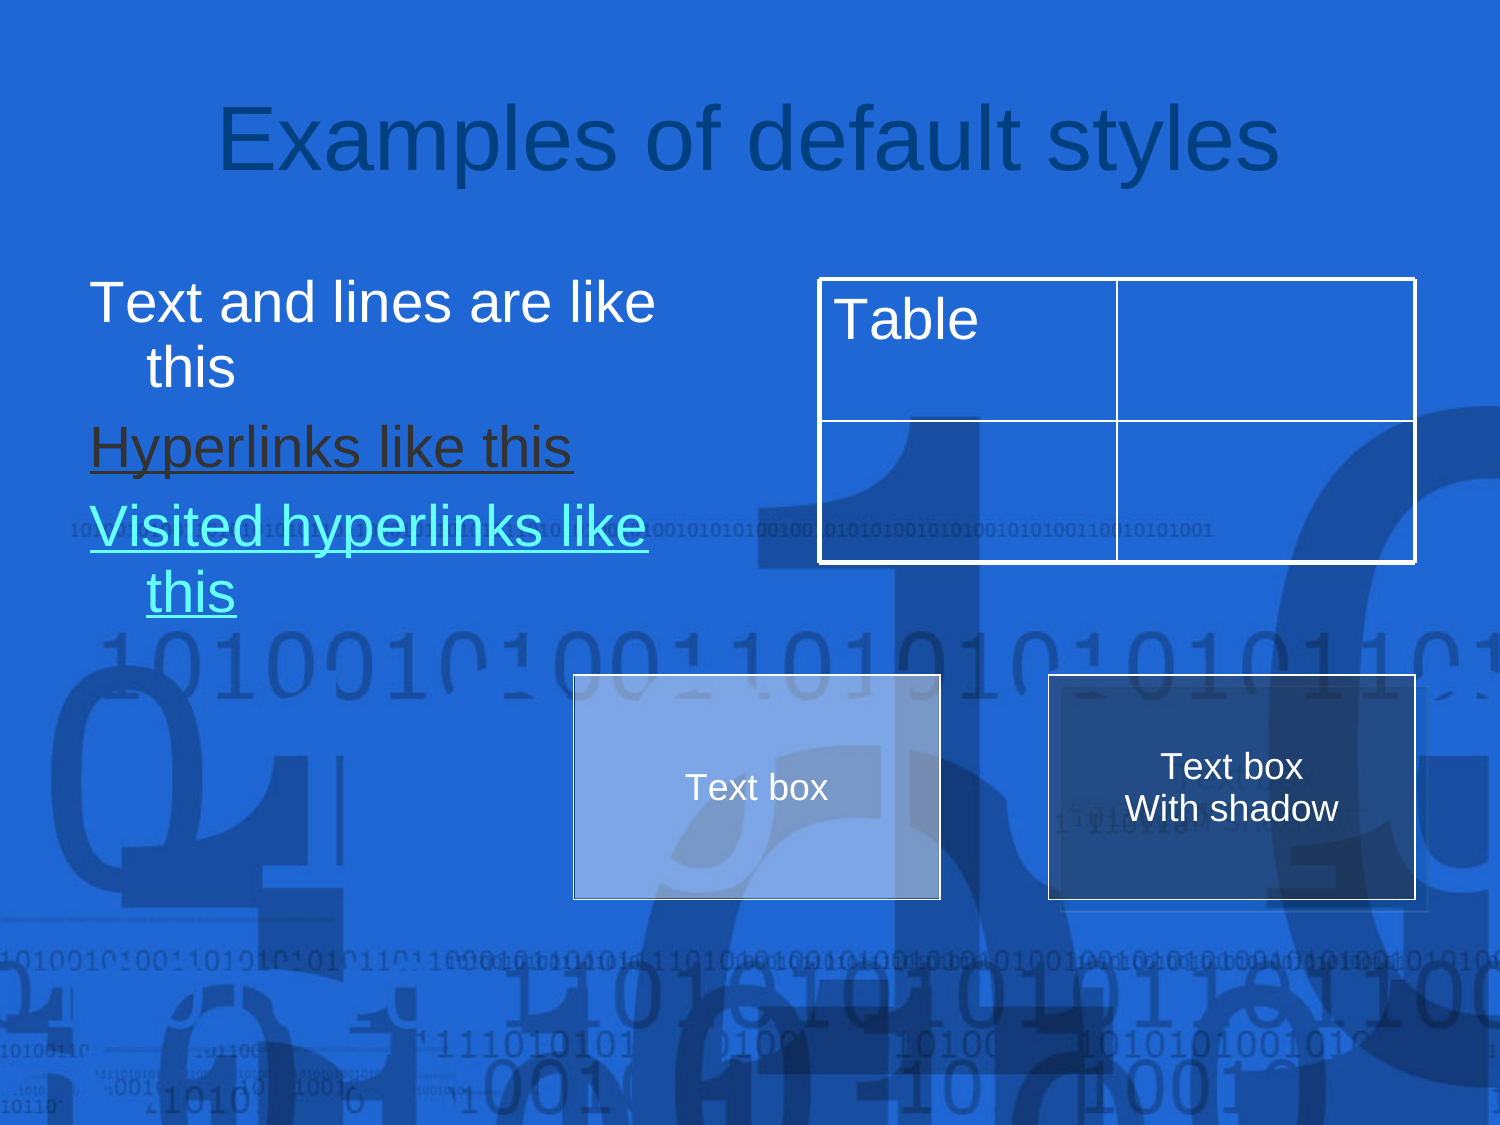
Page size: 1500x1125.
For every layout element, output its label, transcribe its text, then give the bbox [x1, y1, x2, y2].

list Text and lines are like this Hyperlinks like this Visited hyperlinks like this [75, 262, 738, 870]
title Examples of default styles [75, 45, 1426, 233]
text_box Table [822, 281, 1116, 420]
text_box Text box [573, 674, 940, 900]
text_box Text box With shadow [1048, 674, 1415, 900]
picture [0, 0, 1500, 1125]
